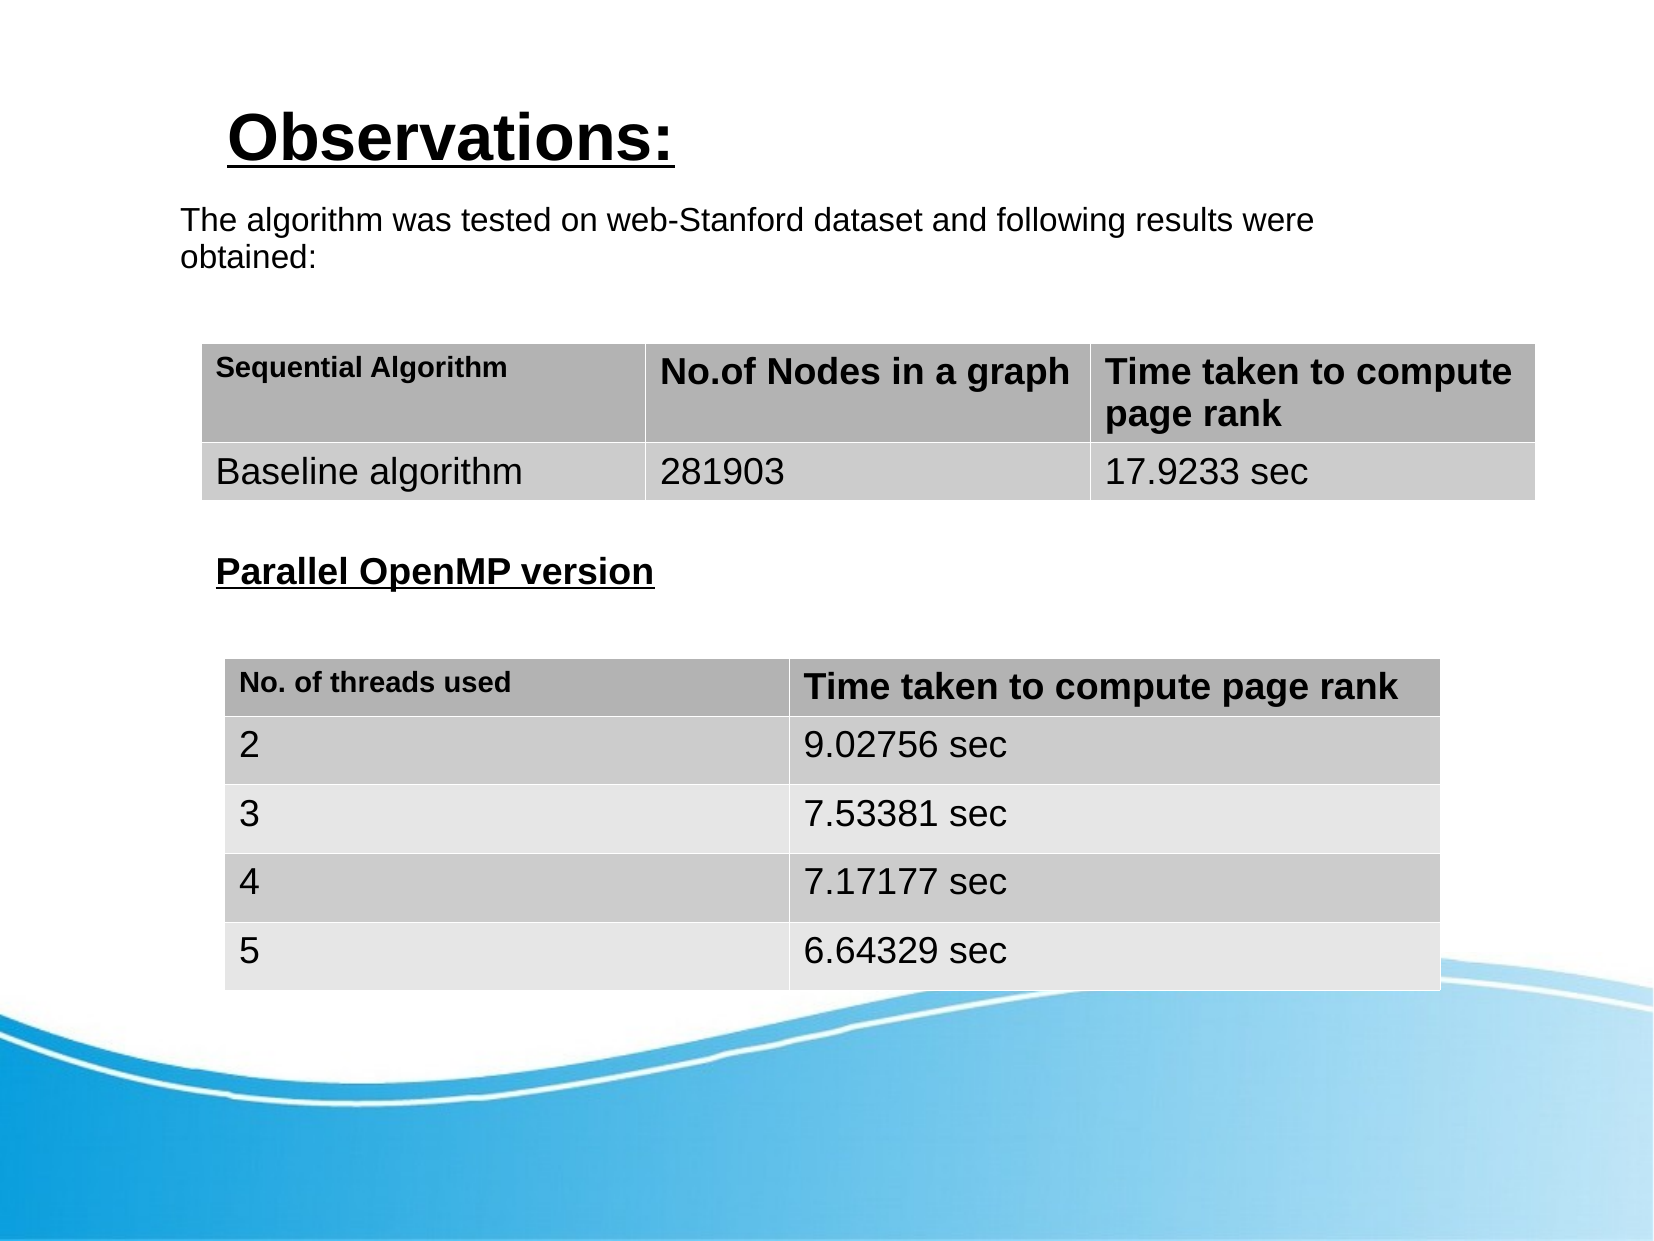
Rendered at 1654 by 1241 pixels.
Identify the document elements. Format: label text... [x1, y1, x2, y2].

table_header Time taken to compute page rank [1091, 344, 1535, 442]
table_cell 2 [225, 717, 789, 784]
picture [0, 952, 1654, 1241]
table_cell 4 [225, 854, 789, 922]
text_box Parallel OpenMP version [200, 543, 674, 619]
table_header Sequential Algorithm [202, 344, 645, 442]
table_cell 9.02756 sec [790, 717, 1440, 784]
table_cell 17.9233 sec [1091, 443, 1535, 500]
table_header No. of threads used [225, 659, 789, 716]
table_cell 5 [225, 923, 789, 990]
table_header Time taken to compute page rank [790, 659, 1440, 716]
text_box Observations: [212, 92, 1260, 194]
table_cell 281903 [646, 443, 1090, 500]
table_cell 7.53381 sec [790, 785, 1440, 853]
table_cell Baseline algorithm [202, 443, 645, 500]
text_box The algorithm was tested on web-Stanford dataset and following results were obtained: [165, 194, 1406, 284]
table_cell 7.17177 sec [790, 854, 1440, 922]
table_cell 3 [225, 785, 789, 853]
table_cell 6.64329 sec [790, 923, 1440, 990]
table_header No.of Nodes in a graph [646, 344, 1090, 442]
